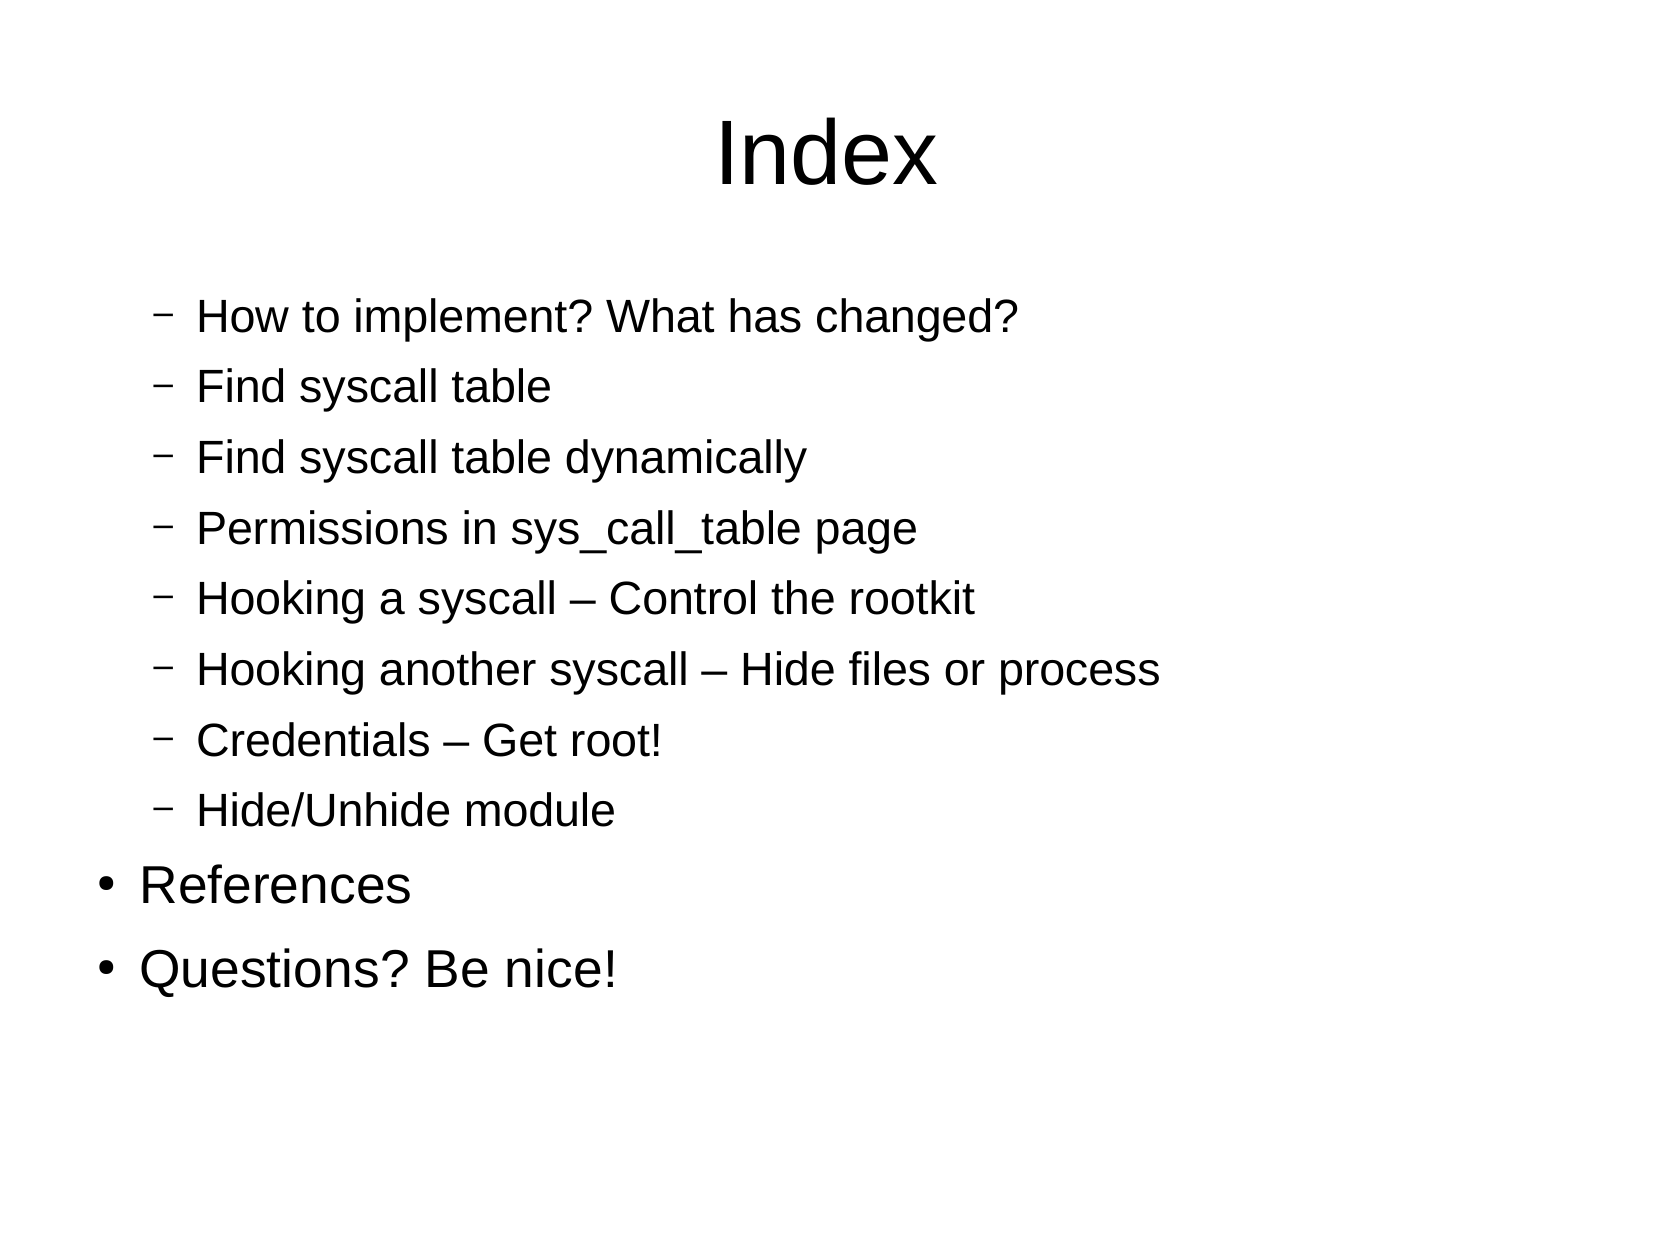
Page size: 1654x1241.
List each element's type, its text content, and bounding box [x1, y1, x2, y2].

list How to implement? What has changed? Find syscall table Find syscall table dynamically Permissions in sys_call_table page Hooking a syscall – Control the rootkit Hooking another syscall – Hide files or process Credentials – Get root! Hide/Unhide module References Questions? Be nice! [82, 290, 1571, 1010]
title Index [82, 49, 1571, 257]
